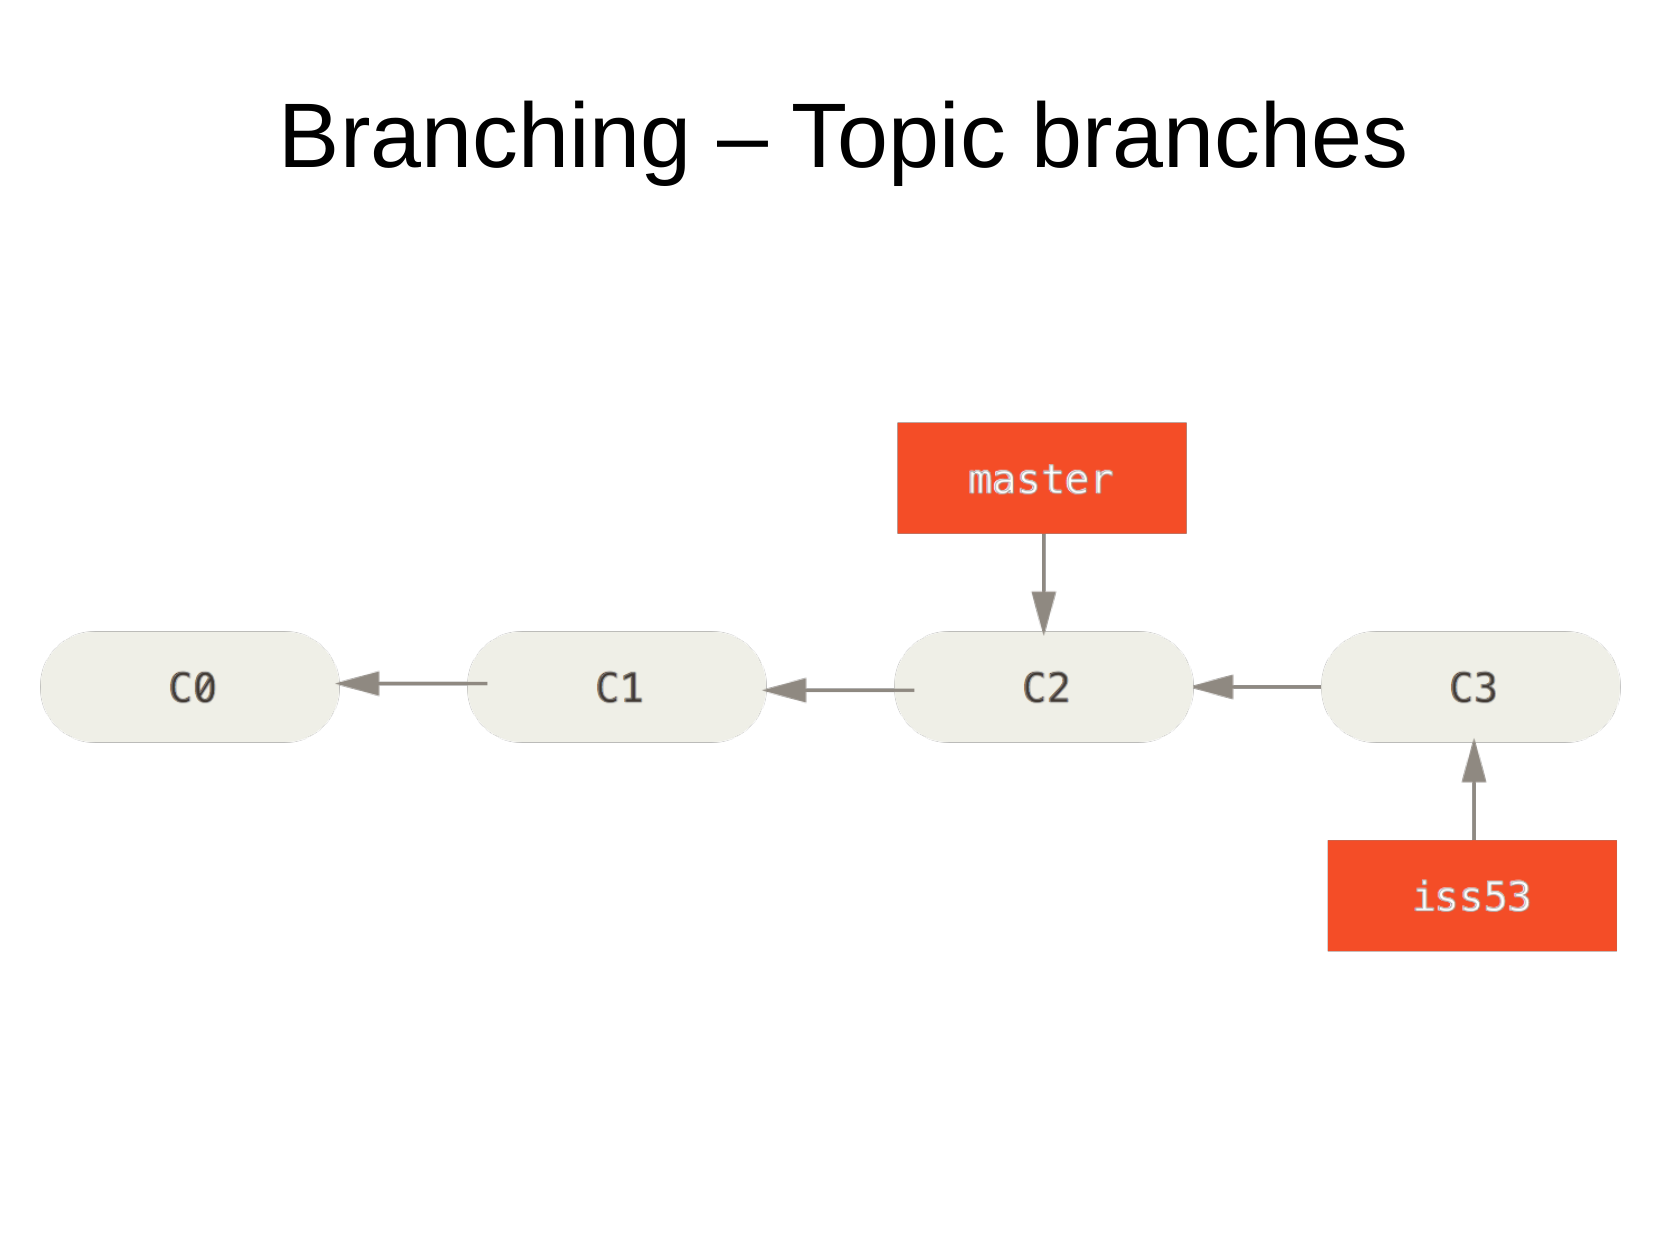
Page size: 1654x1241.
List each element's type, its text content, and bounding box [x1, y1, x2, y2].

picture [0, 389, 1654, 985]
title Branching – Topic branches [0, 27, 1654, 235]
